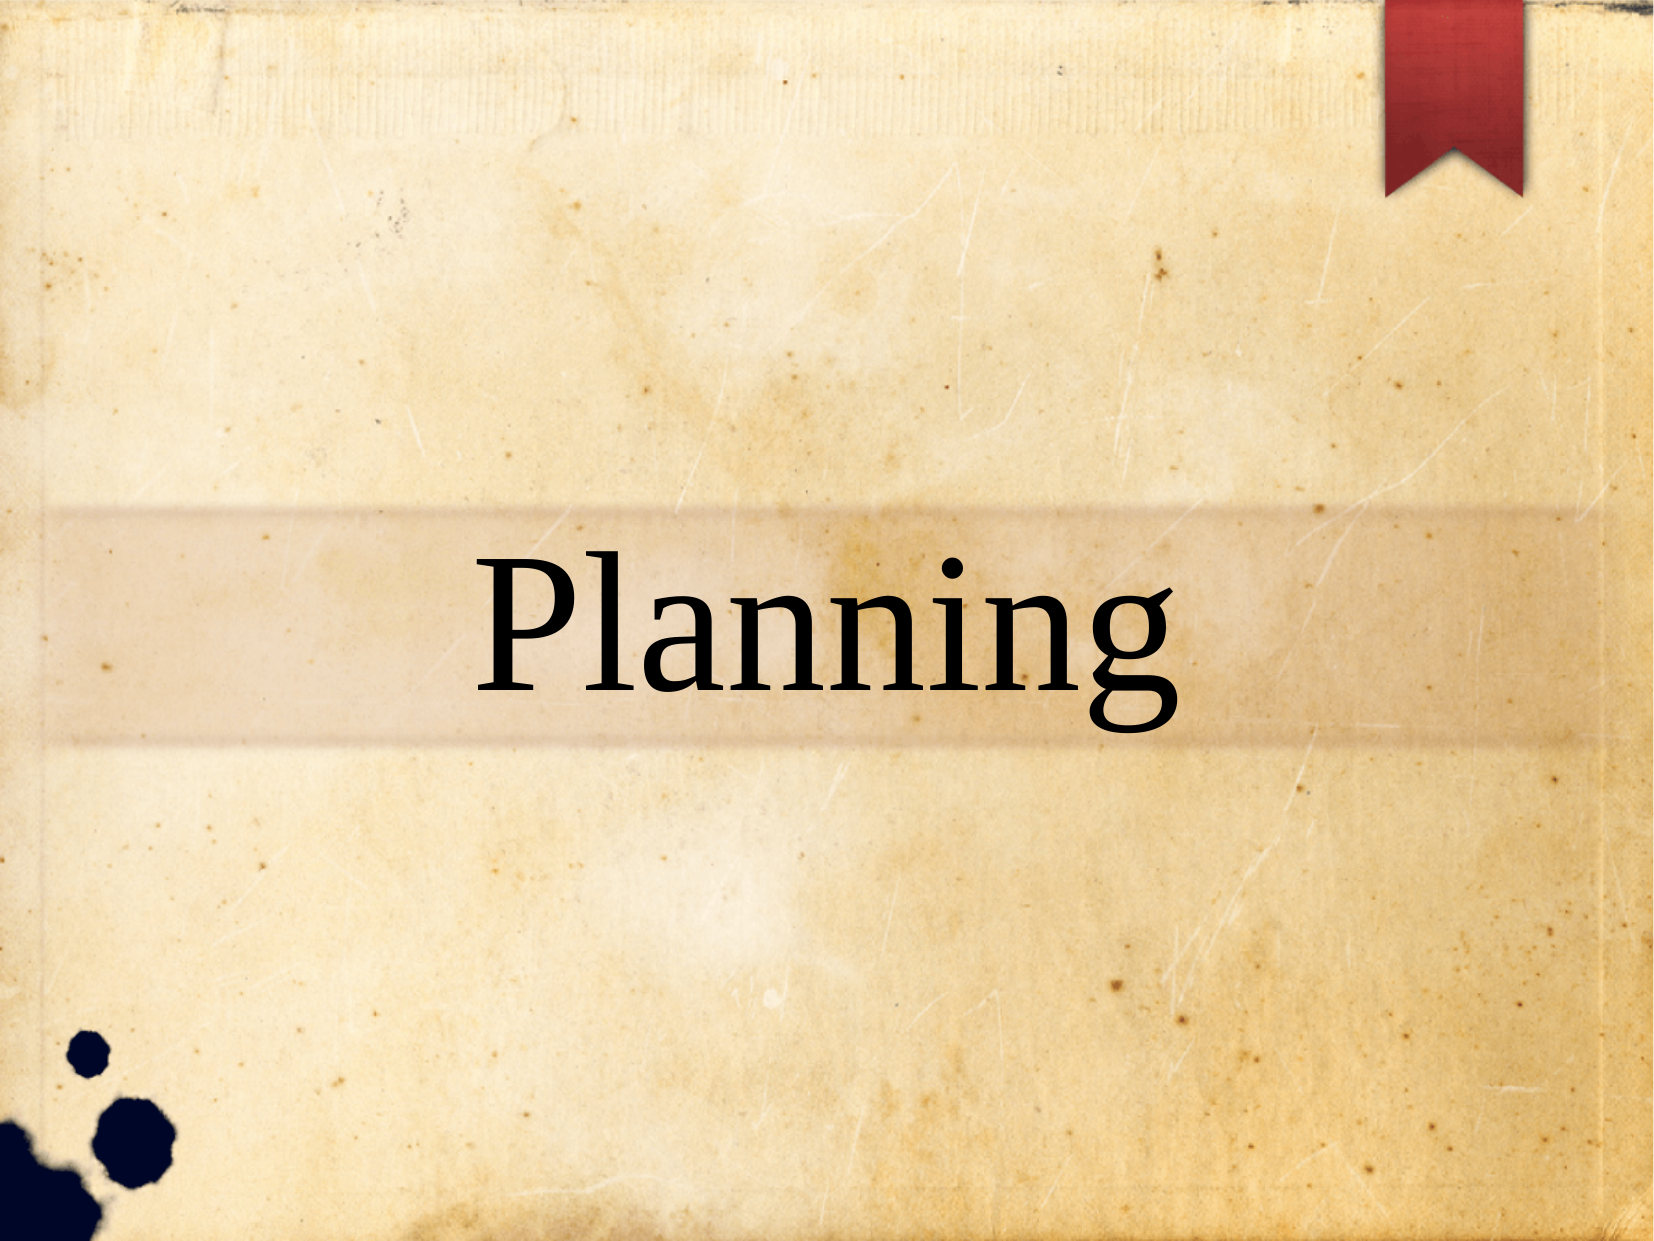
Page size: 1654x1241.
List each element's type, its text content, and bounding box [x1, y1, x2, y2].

picture [0, 0, 1654, 1241]
title Planning [82, 512, 1571, 734]
